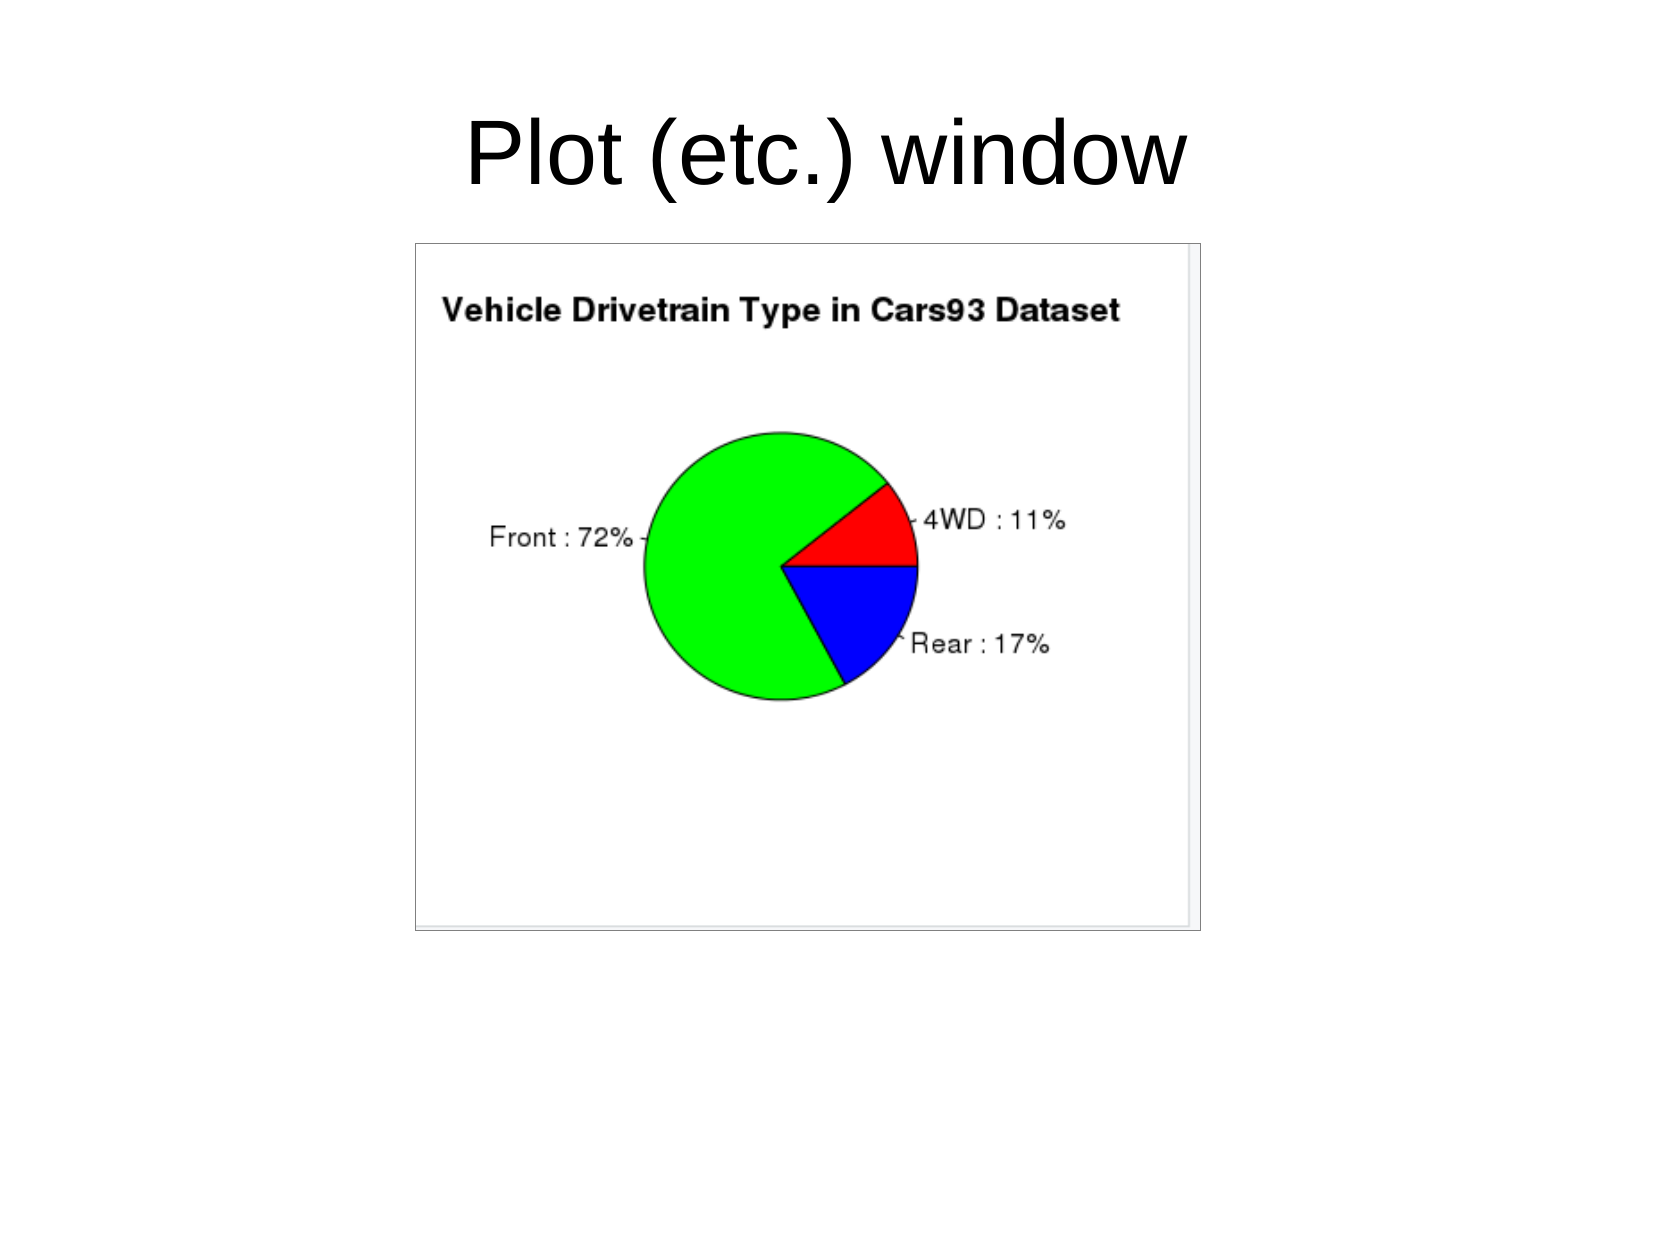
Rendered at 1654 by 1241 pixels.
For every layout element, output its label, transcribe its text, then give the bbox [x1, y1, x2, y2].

picture [415, 243, 1201, 931]
title Plot (etc.) window [82, 49, 1571, 257]
